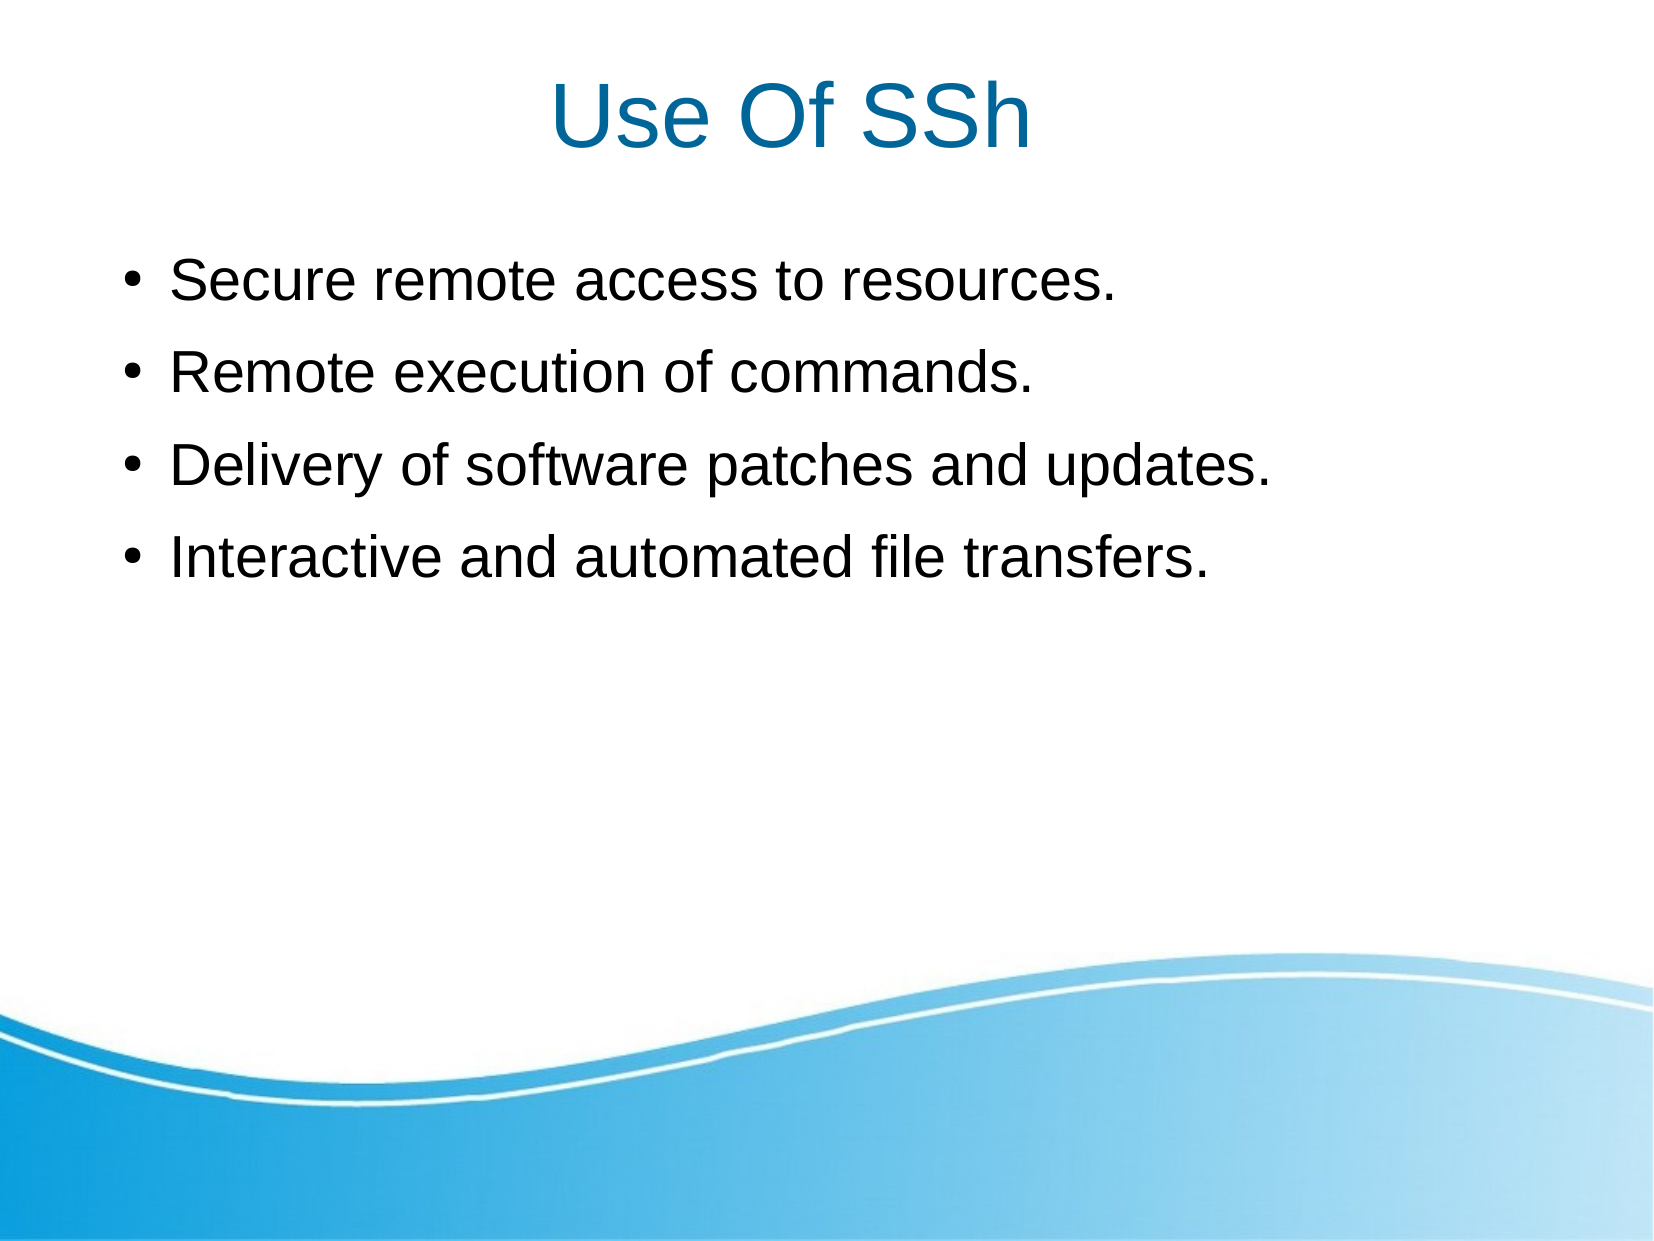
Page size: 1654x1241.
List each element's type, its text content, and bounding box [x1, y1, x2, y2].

picture [0, 952, 1654, 1241]
title Use Of SSh [47, 11, 1536, 219]
list Secure remote access to resources. Remote execution of commands. Delivery of software patches and updates. Interactive and automated file transfers. [106, 246, 1595, 591]
